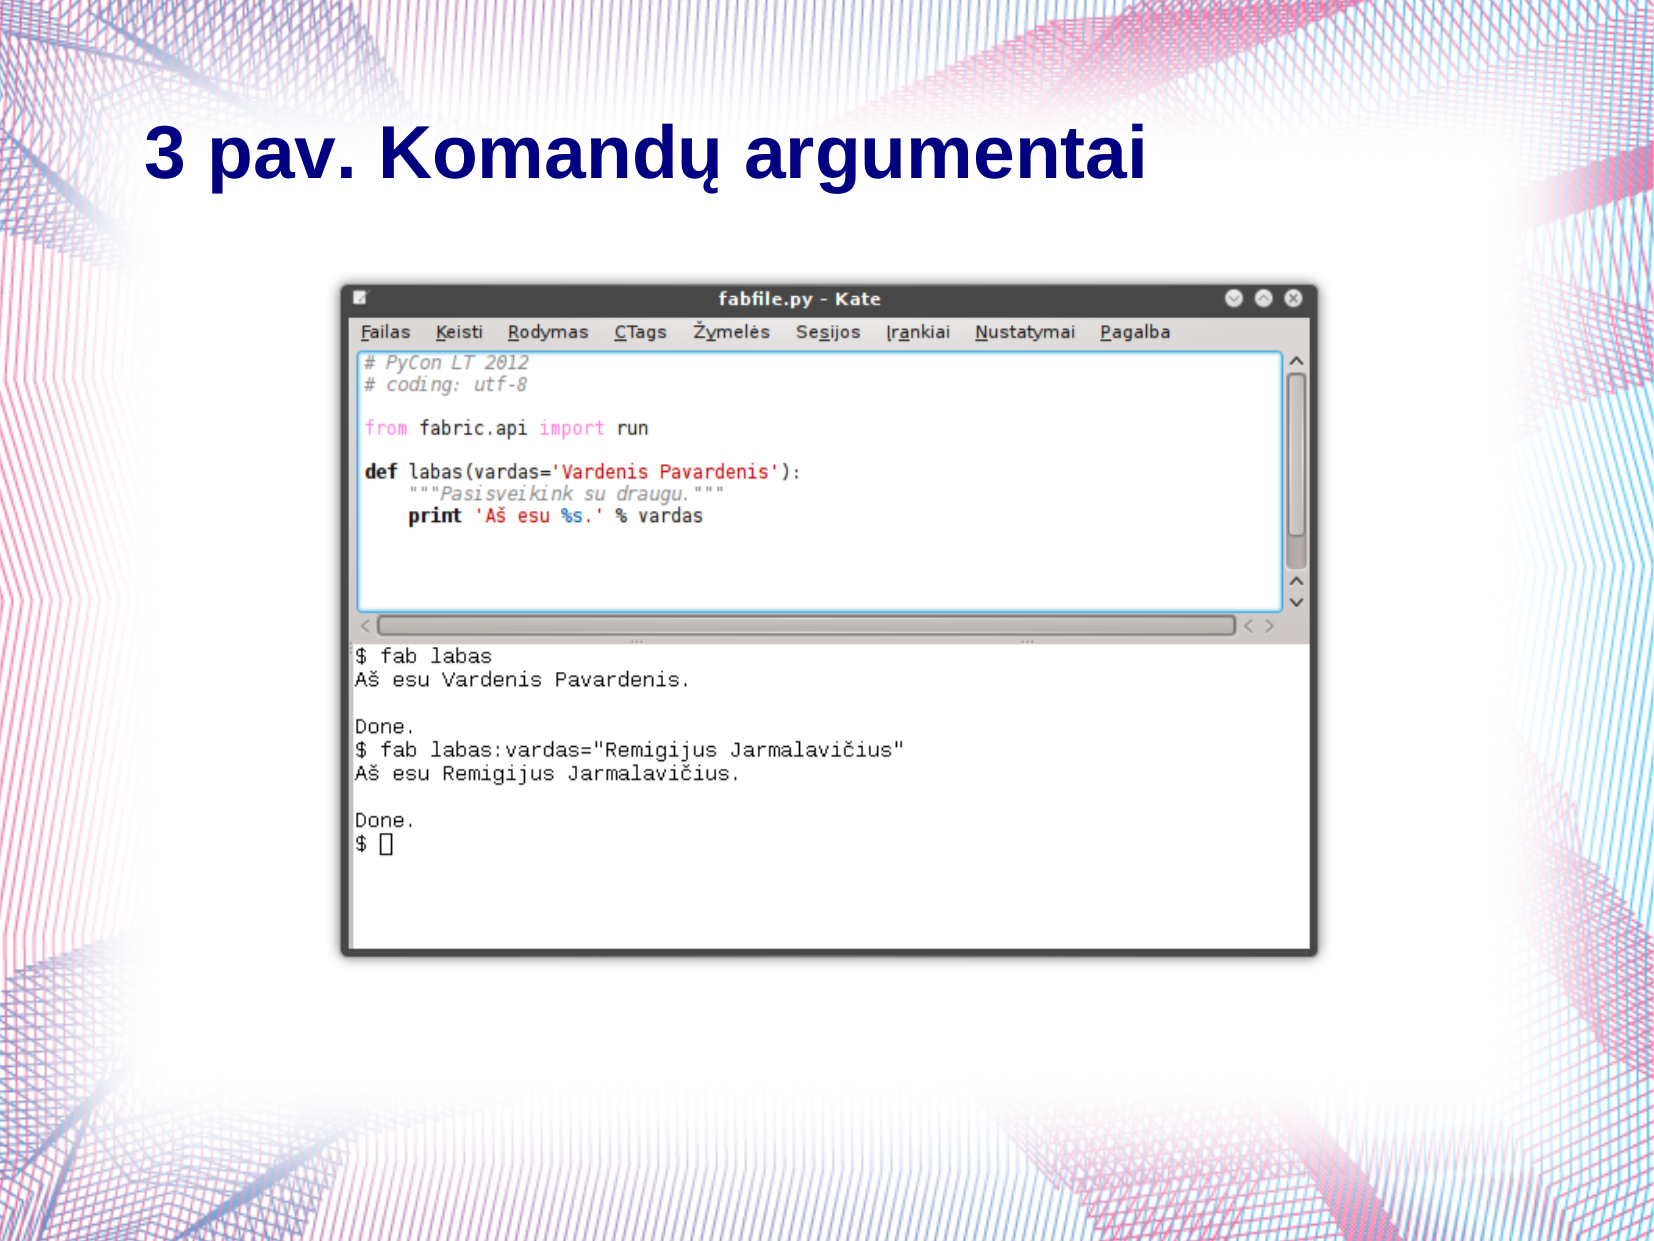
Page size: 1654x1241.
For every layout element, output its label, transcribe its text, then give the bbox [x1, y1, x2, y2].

title 3 pav. Komandų argumentai [82, 49, 1571, 257]
picture [0, 0, 1654, 1241]
